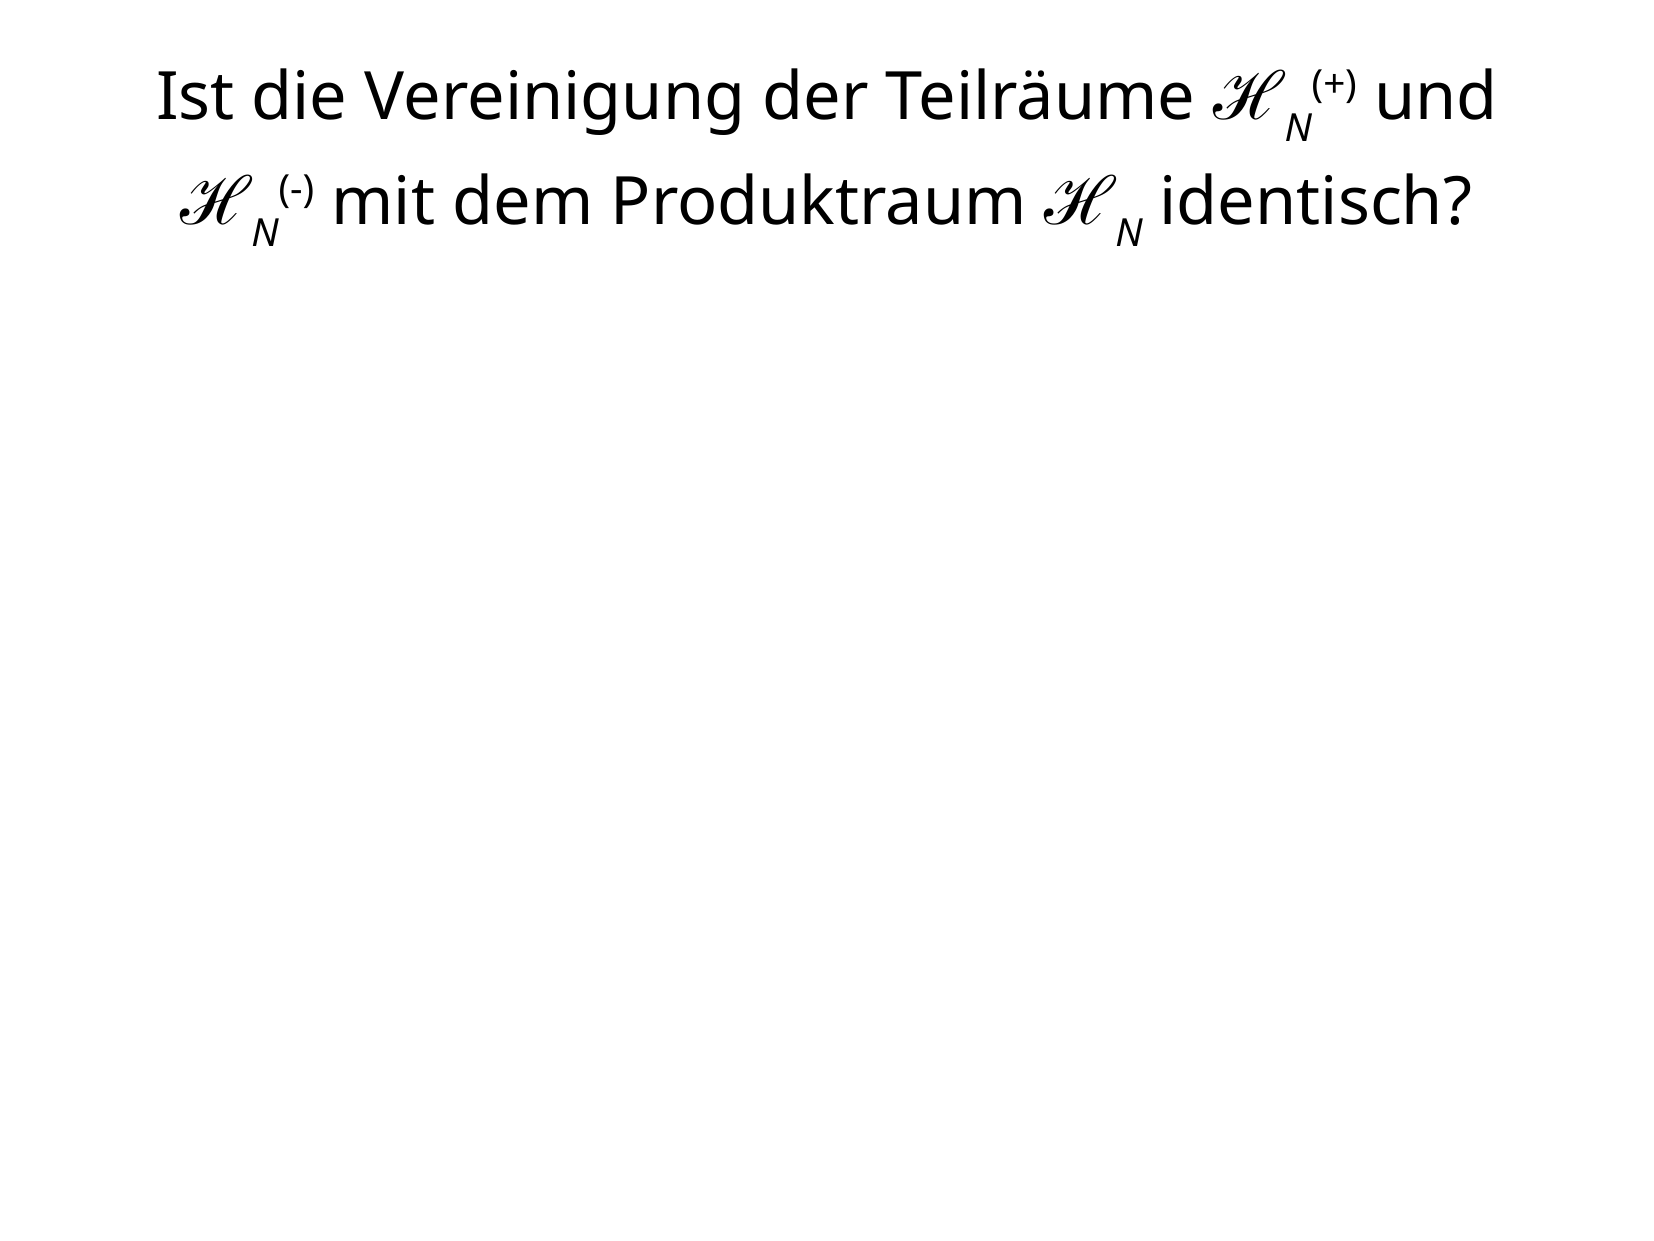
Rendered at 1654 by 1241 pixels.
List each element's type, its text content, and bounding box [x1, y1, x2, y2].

title Ist die Vereinigung der Teilräume ℋN(+) und ℋN(-) mit dem Produktraum ℋN identisch? [82, 49, 1571, 257]
